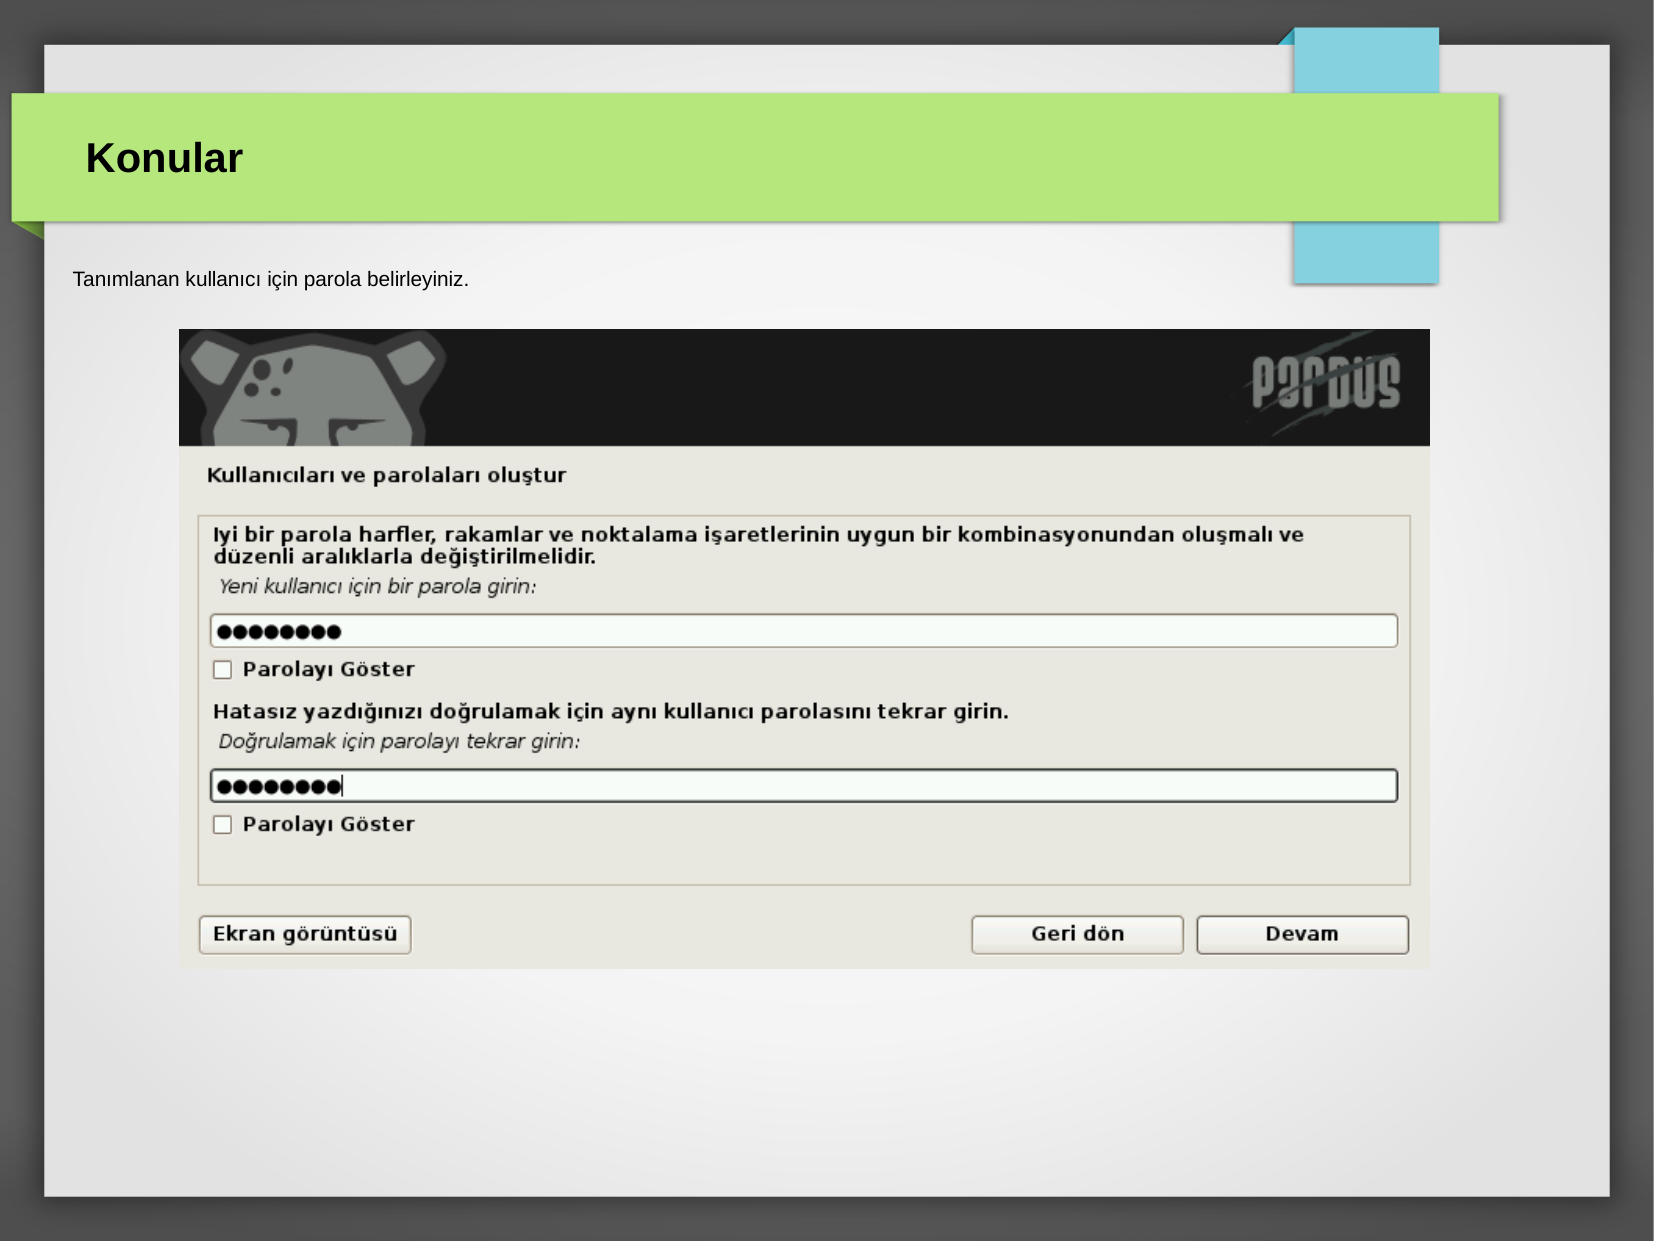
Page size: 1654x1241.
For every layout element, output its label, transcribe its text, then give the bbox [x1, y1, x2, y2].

text_box Konular [70, 127, 259, 189]
text_box Tanımlanan kullanıcı için parola belirleyiniz. [57, 259, 485, 298]
picture [0, 0, 1654, 1241]
